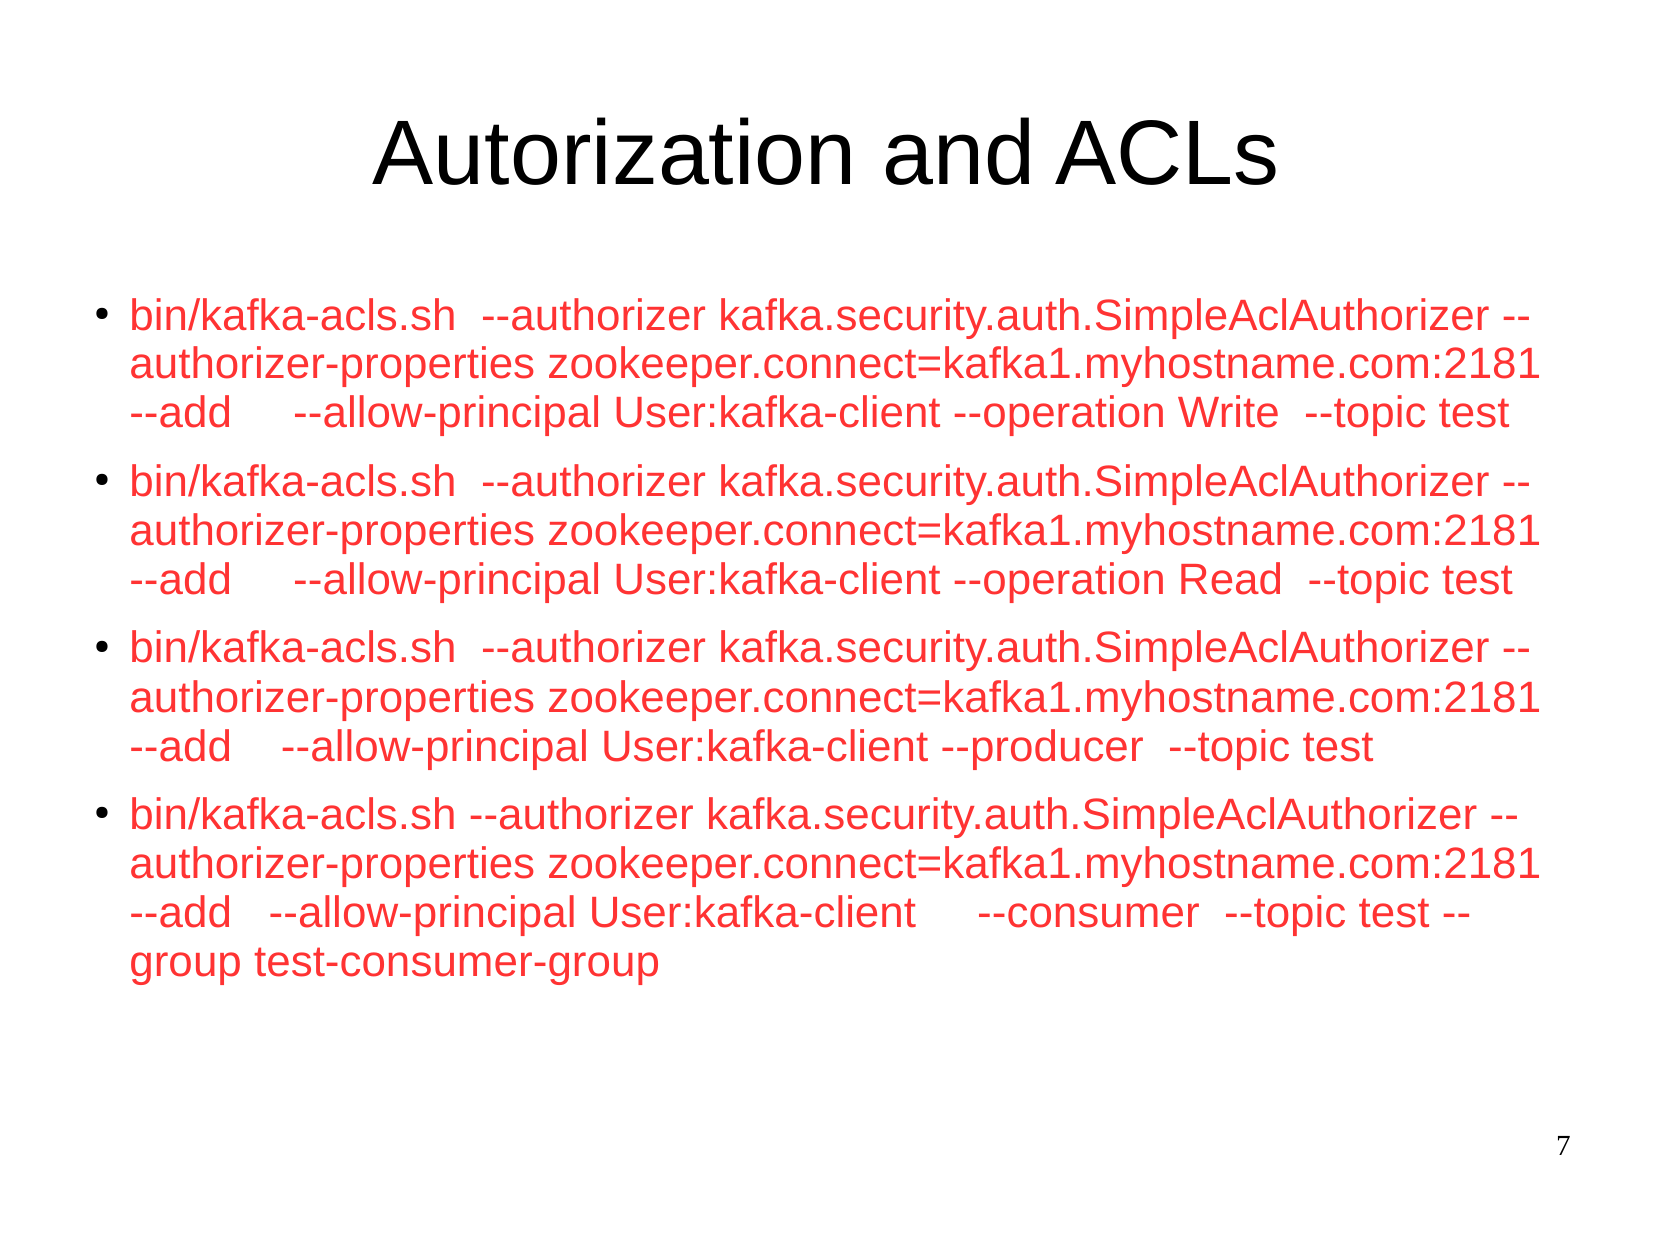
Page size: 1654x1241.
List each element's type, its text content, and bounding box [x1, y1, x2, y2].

list bin/kafka-acls.sh --authorizer kafka.security.auth.SimpleAclAuthorizer --authorizer-properties zookeeper.connect=kafka1.myhostname.com:2181 --add --allow-principal User:kafka-client --operation Write --topic test bin/kafka-acls.sh --authorizer kafka.security.auth.SimpleAclAuthorizer --authorizer-properties zookeeper.connect=kafka1.myhostname.com:2181 --add --allow-principal User:kafka-client --operation Read --topic test bin/kafka-acls.sh --authorizer kafka.security.auth.SimpleAclAuthorizer --authorizer-properties zookeeper.connect=kafka1.myhostname.com:2181 --add --allow-principal User:kafka-client --producer --topic test bin/kafka-acls.sh --authorizer kafka.security.auth.SimpleAclAuthorizer --authorizer-properties zookeeper.connect=kafka1.myhostname.com:2181 --add --allow-principal User:kafka-client --consumer --topic test --group test-consumer-group [82, 290, 1571, 1010]
title Autorization and ACLs [82, 49, 1571, 257]
